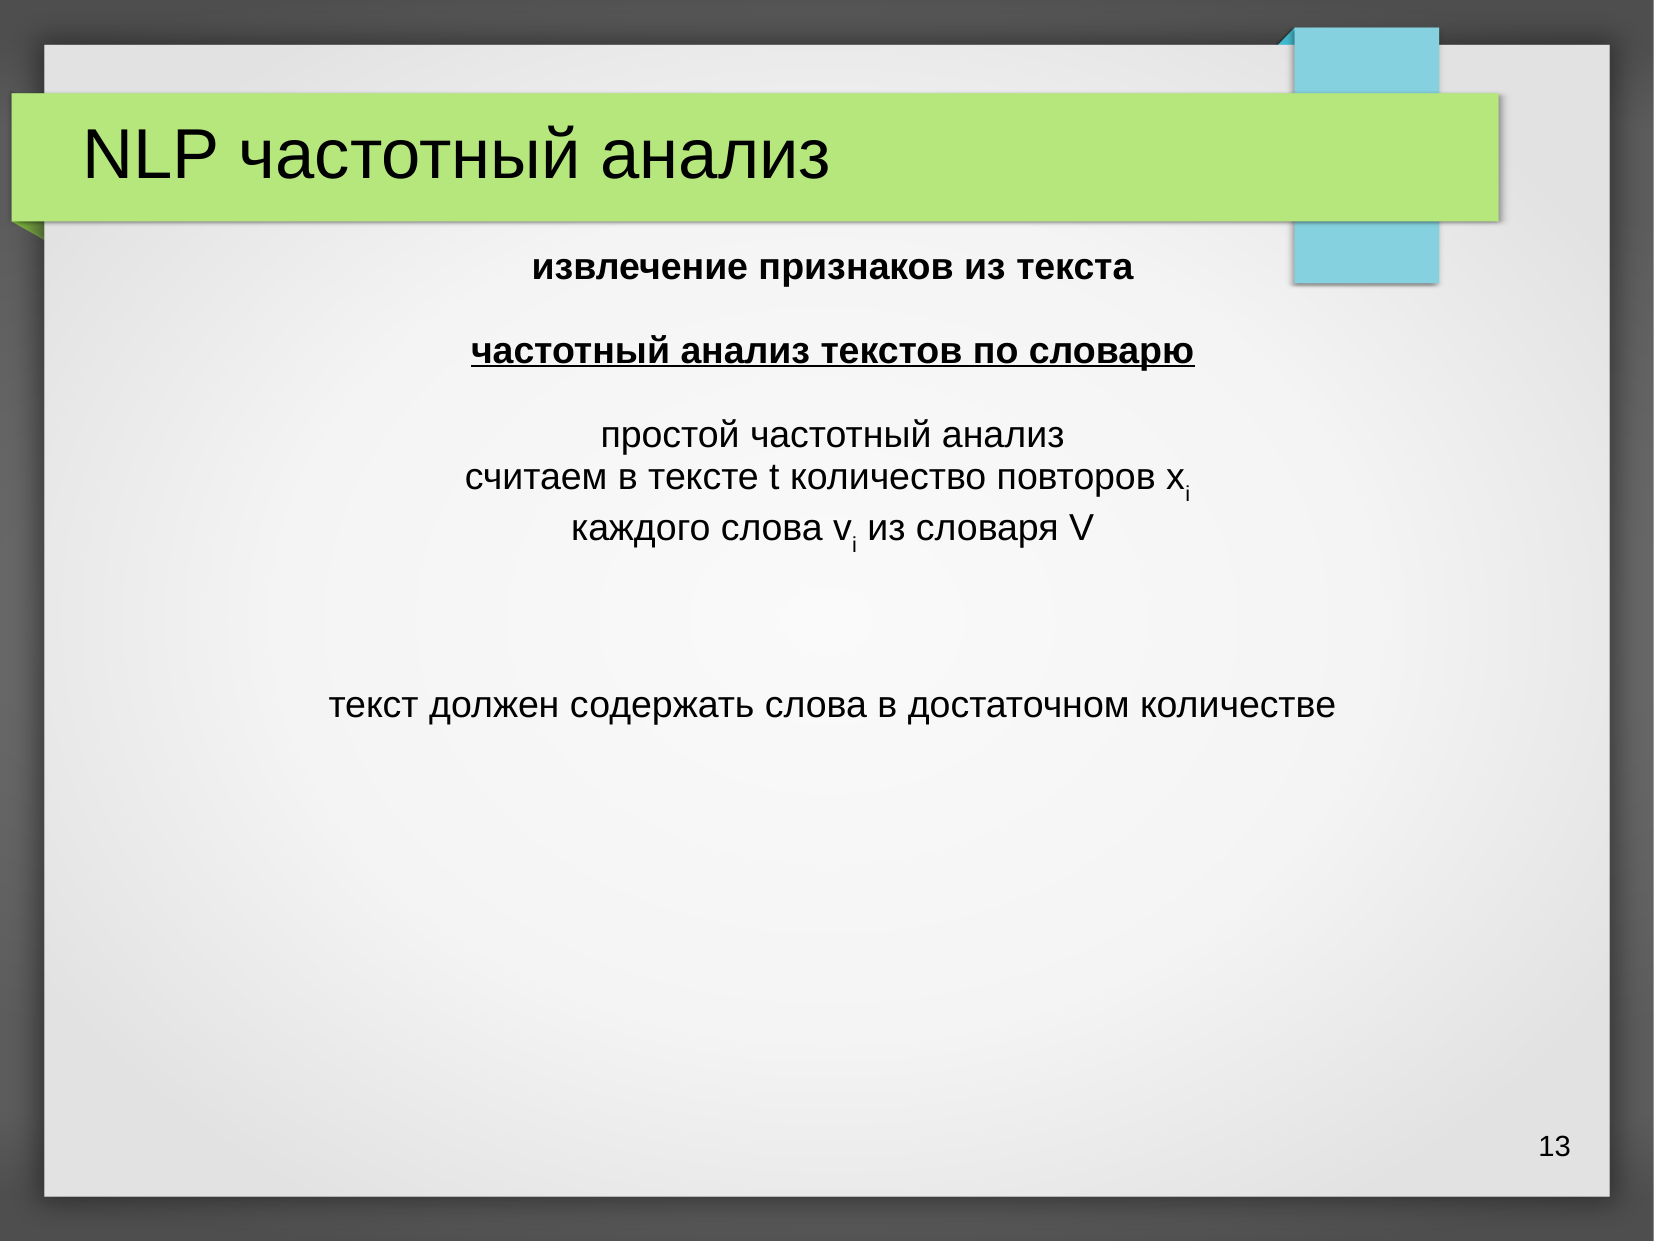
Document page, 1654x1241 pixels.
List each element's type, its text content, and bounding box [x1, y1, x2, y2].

title NLP частотный анализ [82, 118, 1406, 189]
picture [0, 0, 1654, 1241]
text_box извлечение признаков из текста частотный анализ текстов по словарю простой частотный анализ считаем в тексте t количество повторов xi каждого слова vi из словаря V текст должен содержать слова в достаточном количестве [188, 245, 1477, 808]
